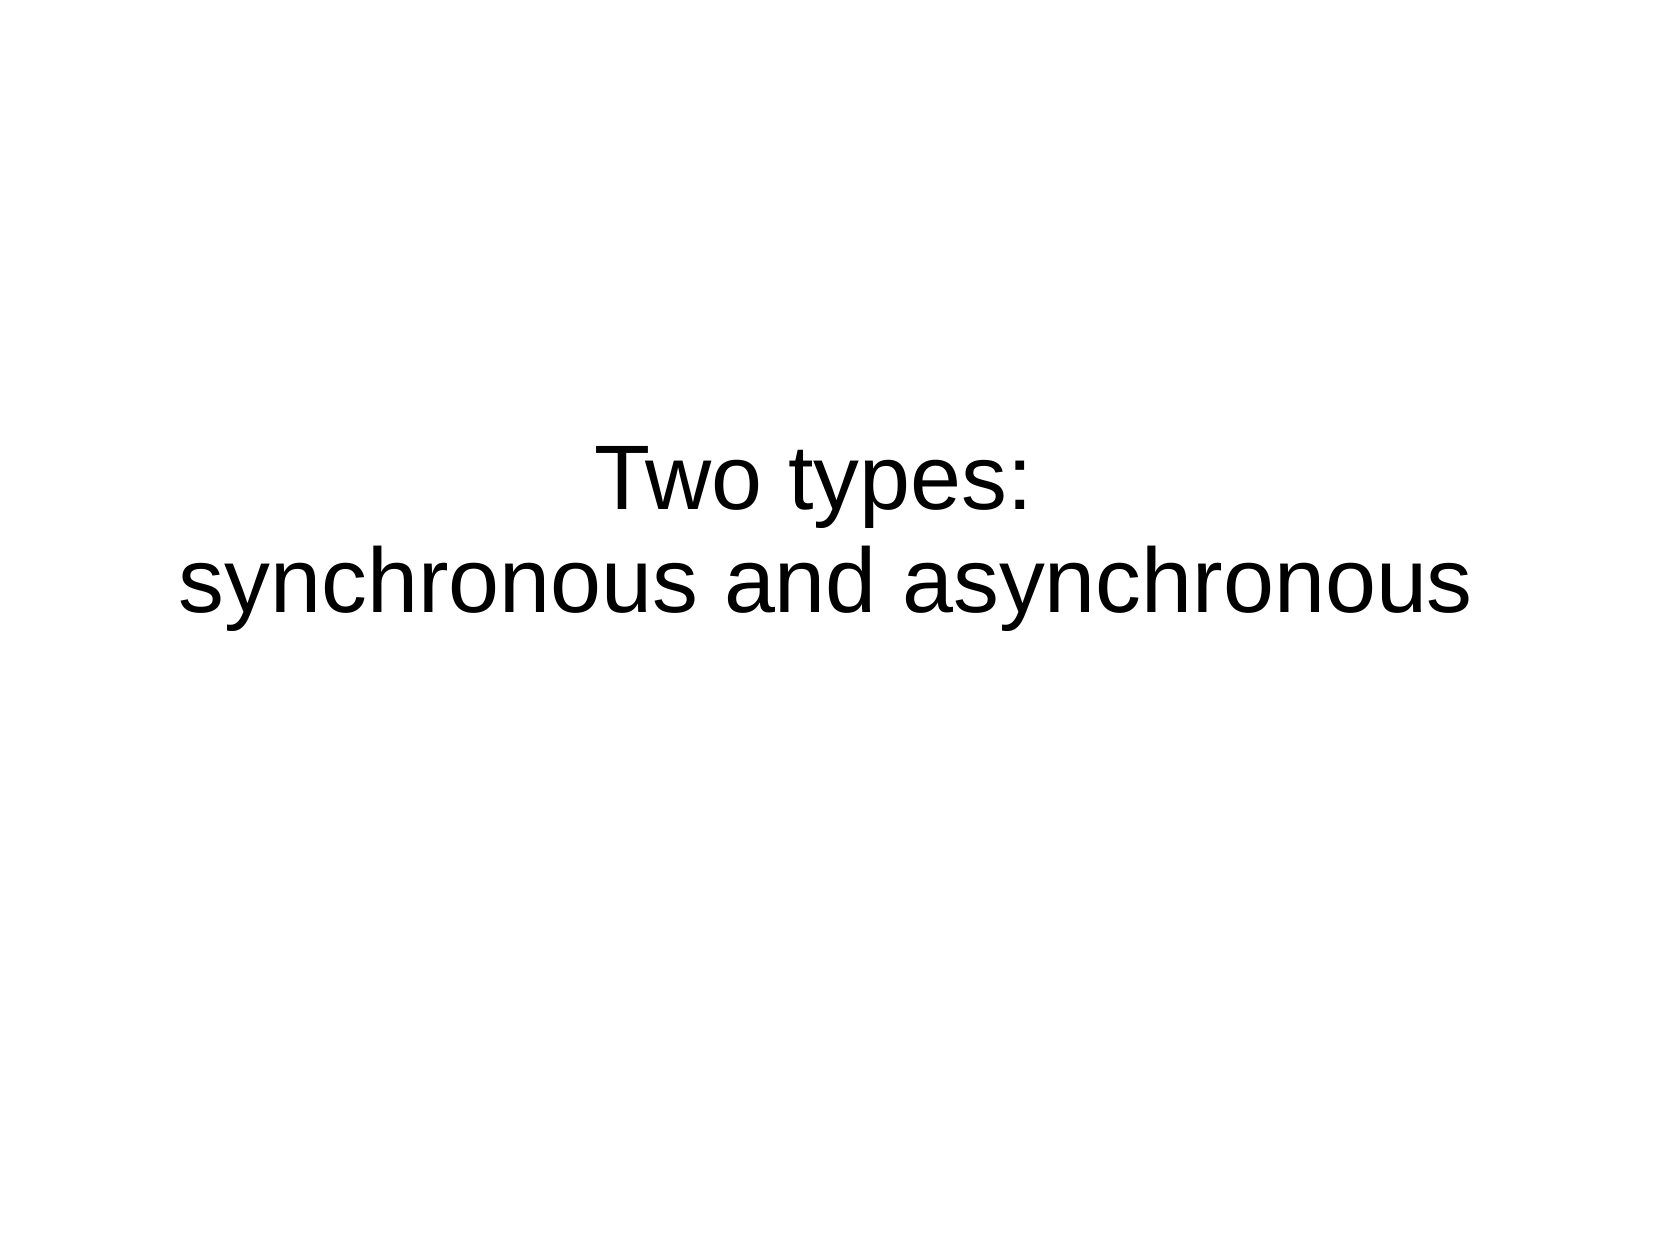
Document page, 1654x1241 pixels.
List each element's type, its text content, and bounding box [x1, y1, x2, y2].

subtitle Two types: synchronous and asynchronous [82, 49, 1571, 1010]
